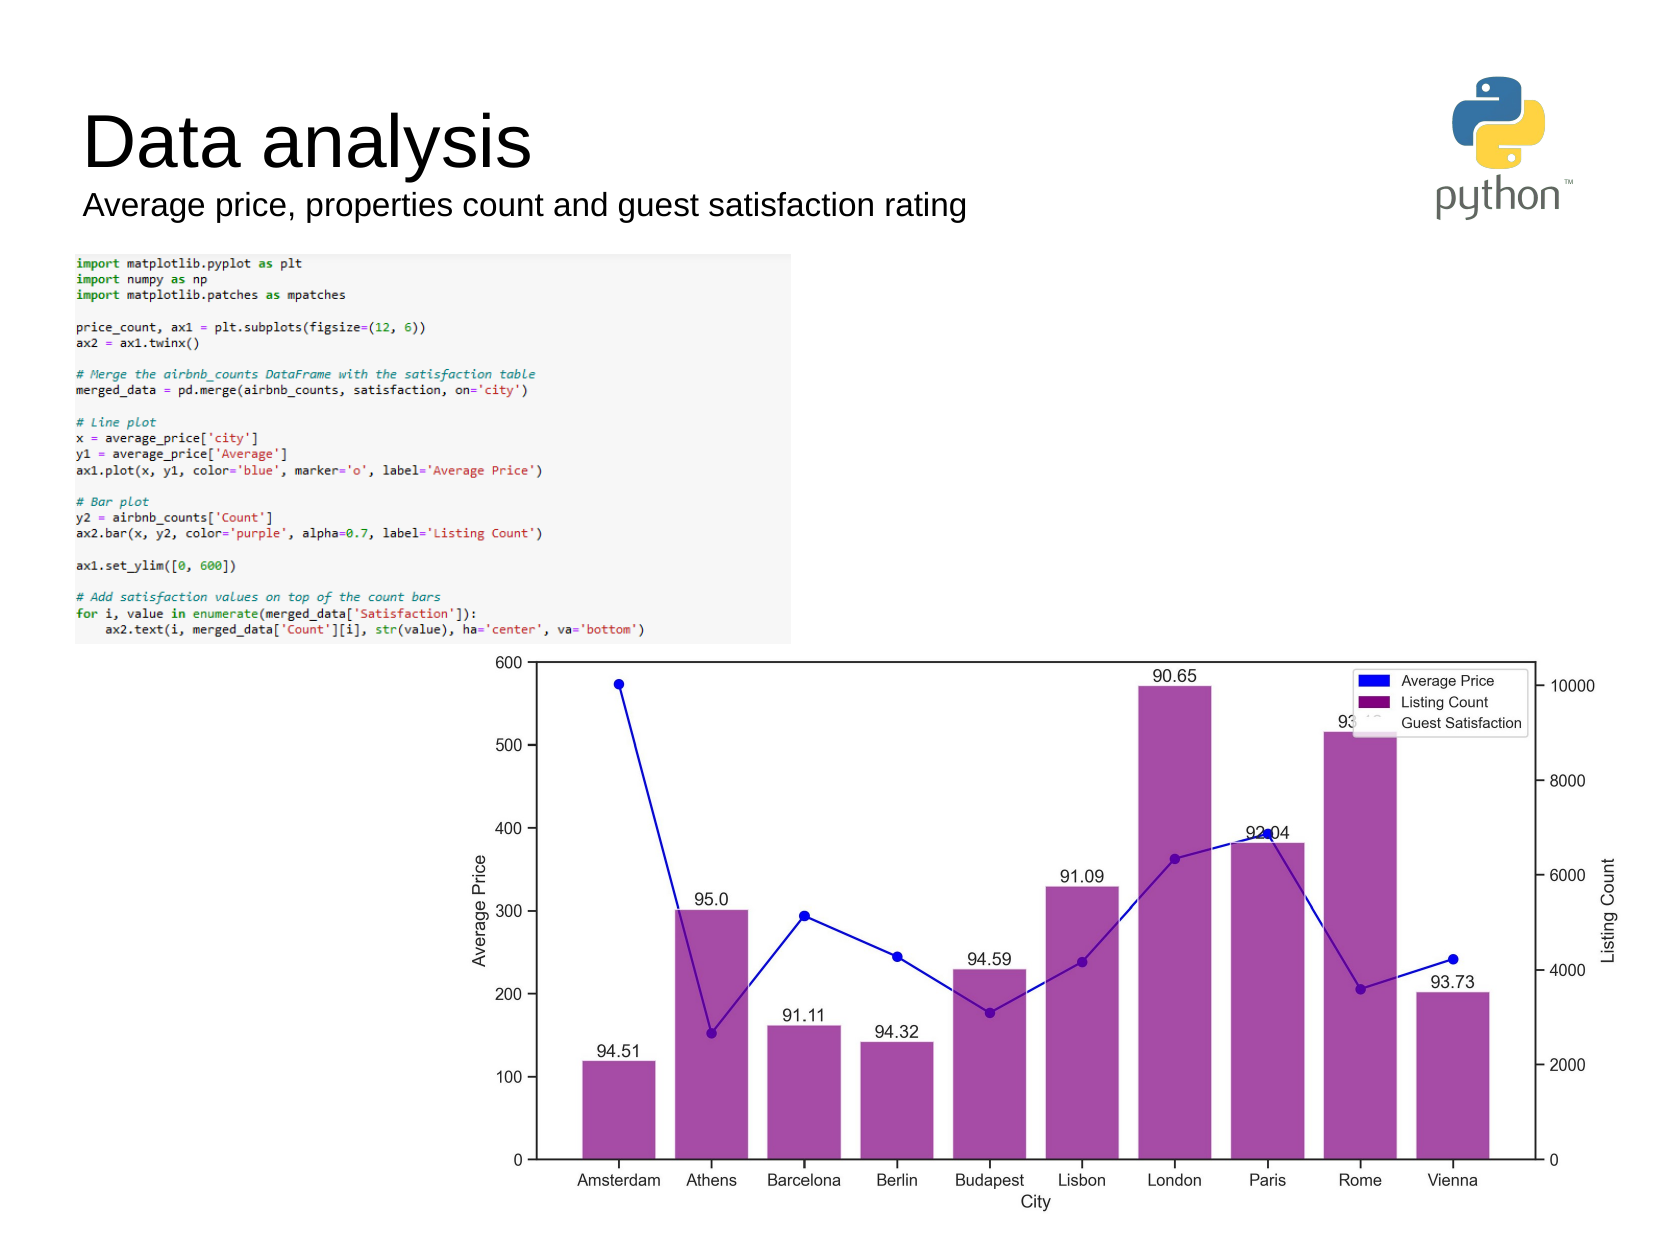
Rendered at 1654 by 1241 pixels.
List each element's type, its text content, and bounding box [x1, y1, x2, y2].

picture [1369, 76, 1629, 223]
picture [75, 254, 1654, 1230]
title Data analysis Average price, properties count and guest satisfaction rating [82, 93, 1264, 215]
